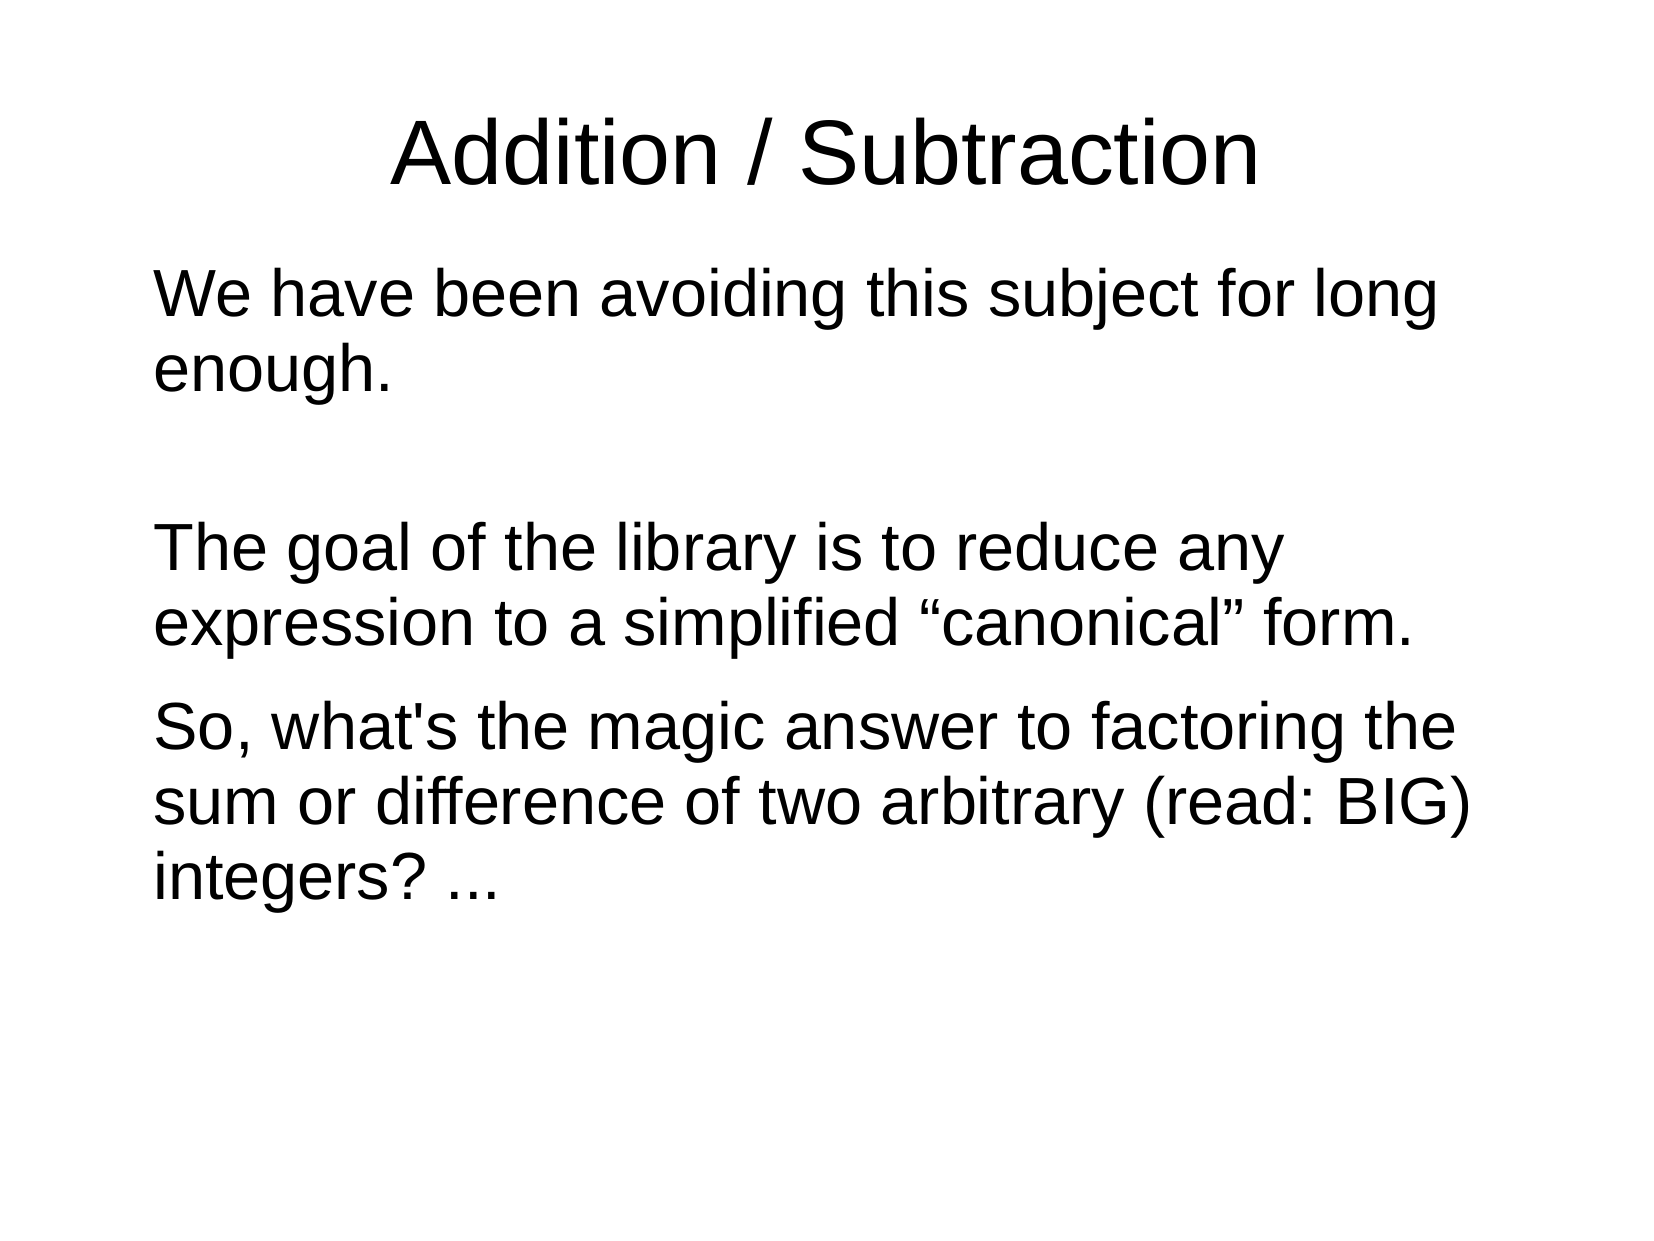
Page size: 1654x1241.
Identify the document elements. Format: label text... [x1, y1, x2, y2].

list We have been avoiding this subject for long enough. The goal of the library is to reduce any expression to a simplified “canonical” form. So, what's the magic answer to factoring the sum or difference of two arbitrary (read: BIG) integers? ... [82, 256, 1576, 1141]
title Addition / Subtraction [82, 49, 1571, 256]
